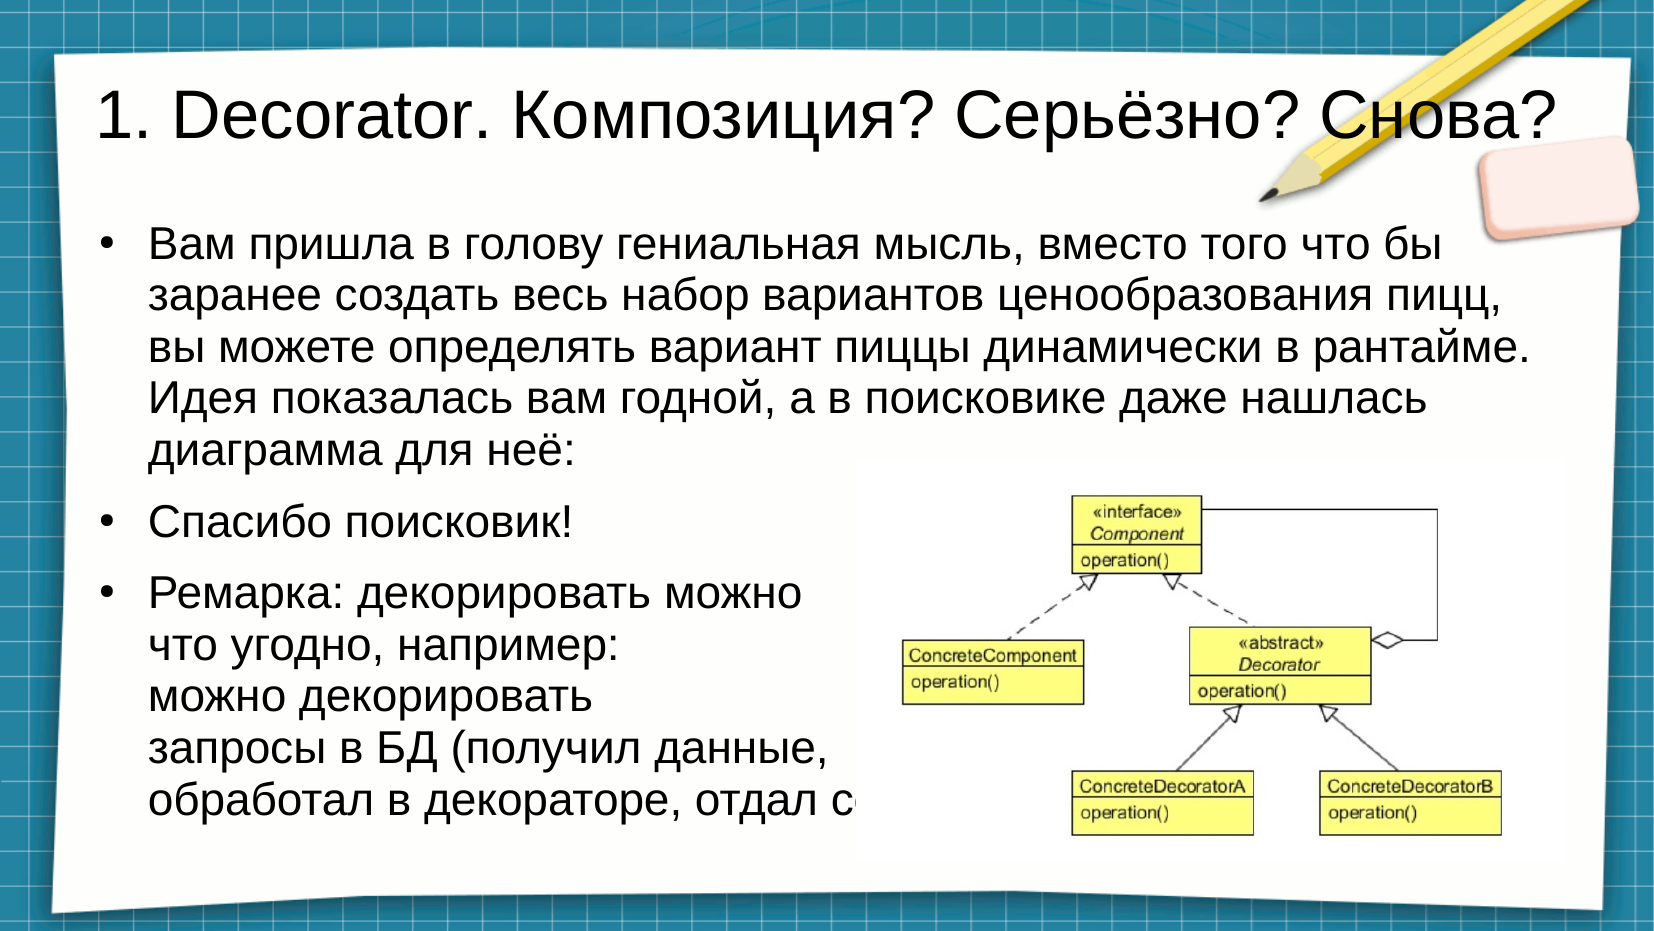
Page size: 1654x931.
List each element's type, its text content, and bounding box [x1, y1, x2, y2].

picture [0, 0, 1654, 931]
title 1. Decorator. Композиция? Серьёзно? Снова? [82, 37, 1571, 193]
list Вам пришла в голову гениальная мысль, вместо того что бы заранее создать весь набор вариантов ценообразования пицц, вы можете определять вариант пиццы динамически в рантайме. Идея показалась вам годной, а в поисковике даже нашлась диаграмма для неё: Спасибо поисковик! Ремарка: декорировать можно что угодно, например: можно декорировать запросы в БД (получил данные, обработал в декораторе, отдал сервису) [82, 217, 1571, 827]
